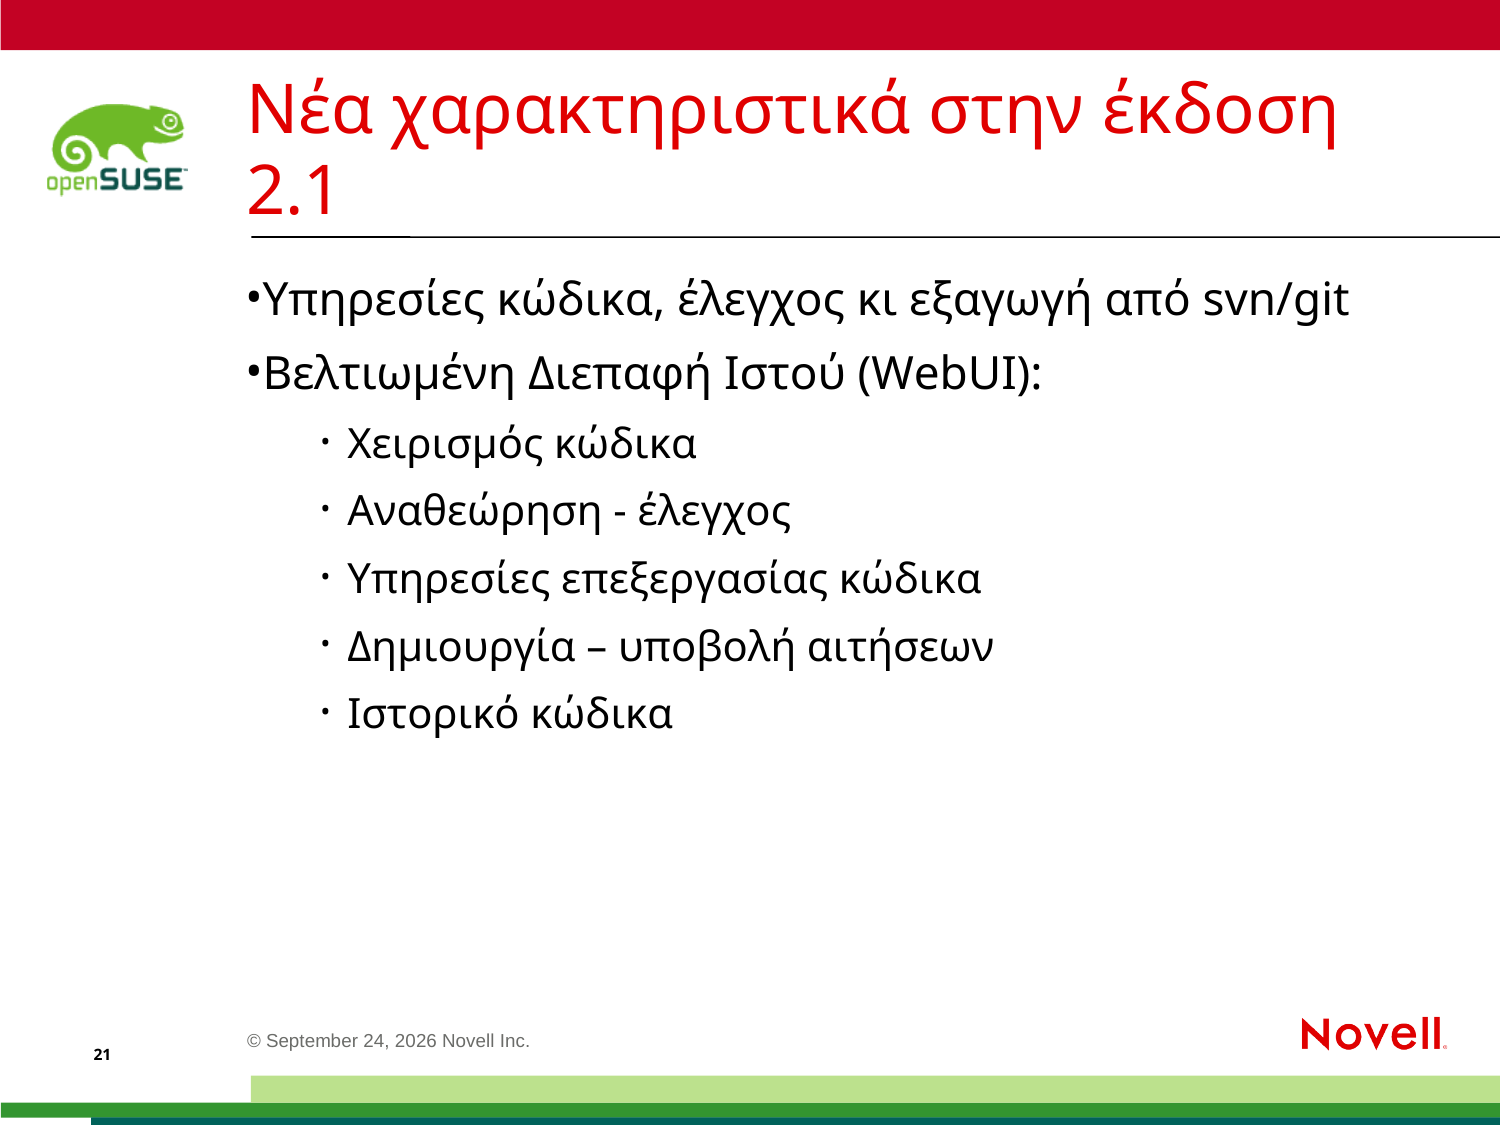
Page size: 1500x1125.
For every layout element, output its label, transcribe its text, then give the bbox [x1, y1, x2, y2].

title Νέα χαρακτηριστικά στην έκδοση 2.1 [246, 68, 1409, 231]
picture [1295, 1011, 1453, 1056]
picture [47, 104, 188, 197]
list Υπηρεσίες κώδικα, έλεγχος κι εξαγωγή από svn/git Βελτιωμένη Διεπαφή Ιστού (WebUI): Χειρισμός κώδικα Αναθεώρηση - έλεγχος Υπηρεσίες επεξεργασίας κώδικα Δημιουργία – υποβολή αιτήσεων Ιστορικό κώδικα [245, 267, 1458, 684]
